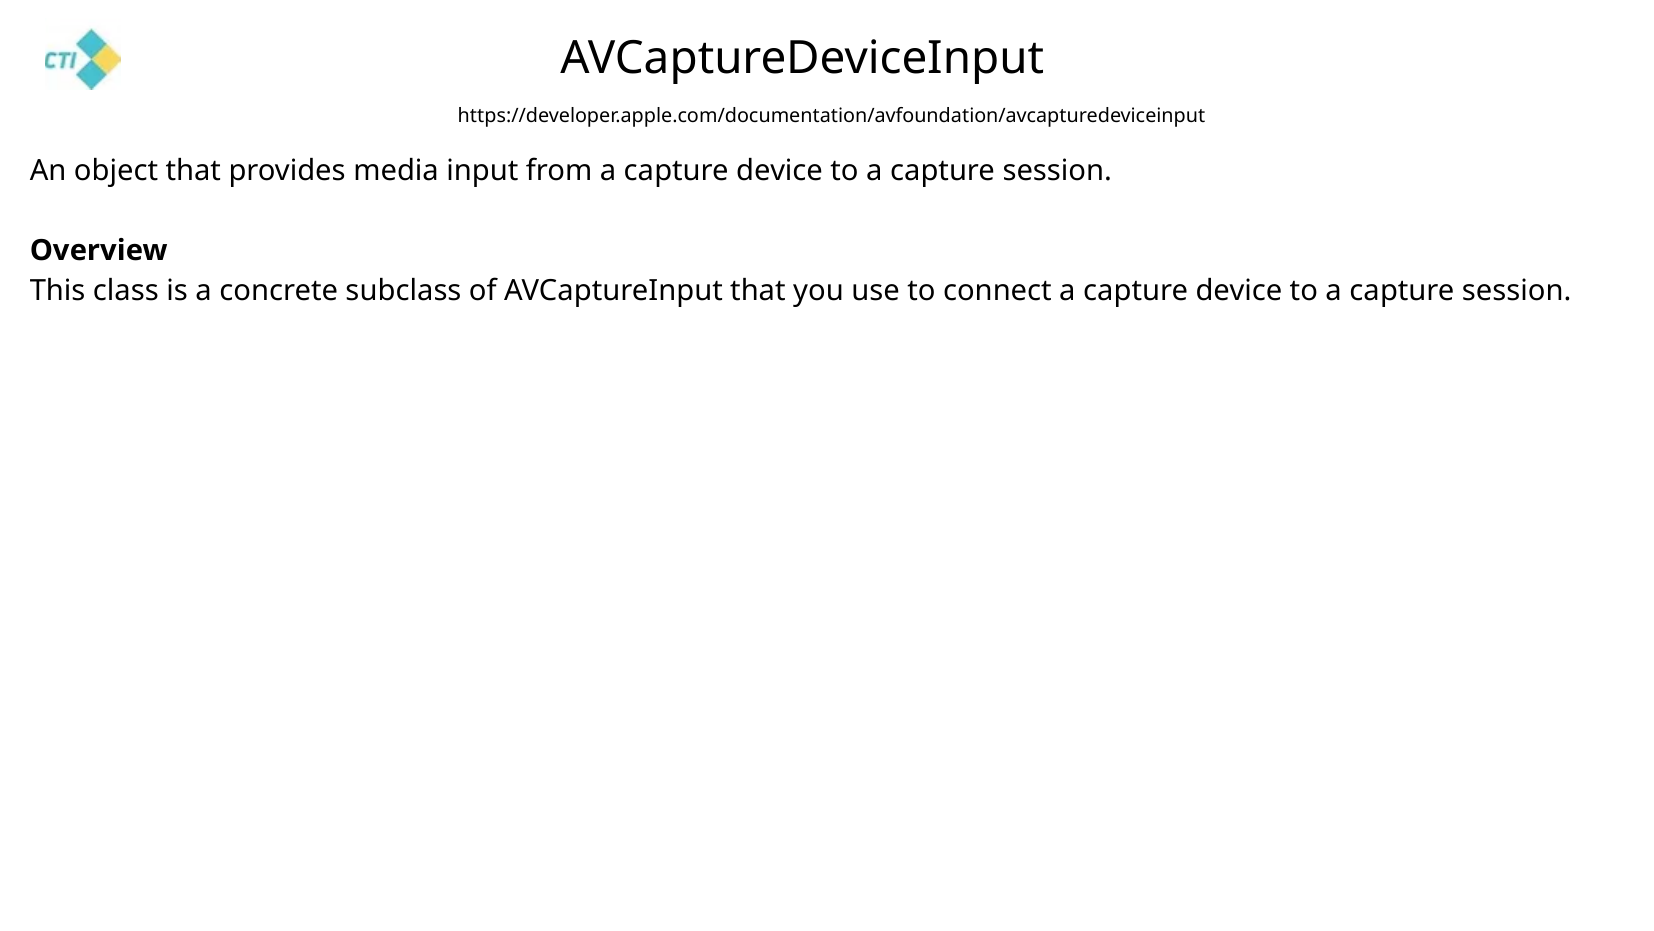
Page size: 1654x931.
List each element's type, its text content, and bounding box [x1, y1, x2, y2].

text_box https://developer.apple.com/documentation/avfoundation/avcapturedeviceinput [442, 93, 1411, 142]
picture [45, 18, 121, 91]
text_box AVCaptureDeviceInput [225, 17, 1381, 136]
text_box An object that provides media input from a capture device to a capture session. Overview This class is a concrete subclass of AVCaptureInput that you use to connect a capture device to a capture session. [15, 142, 1591, 916]
